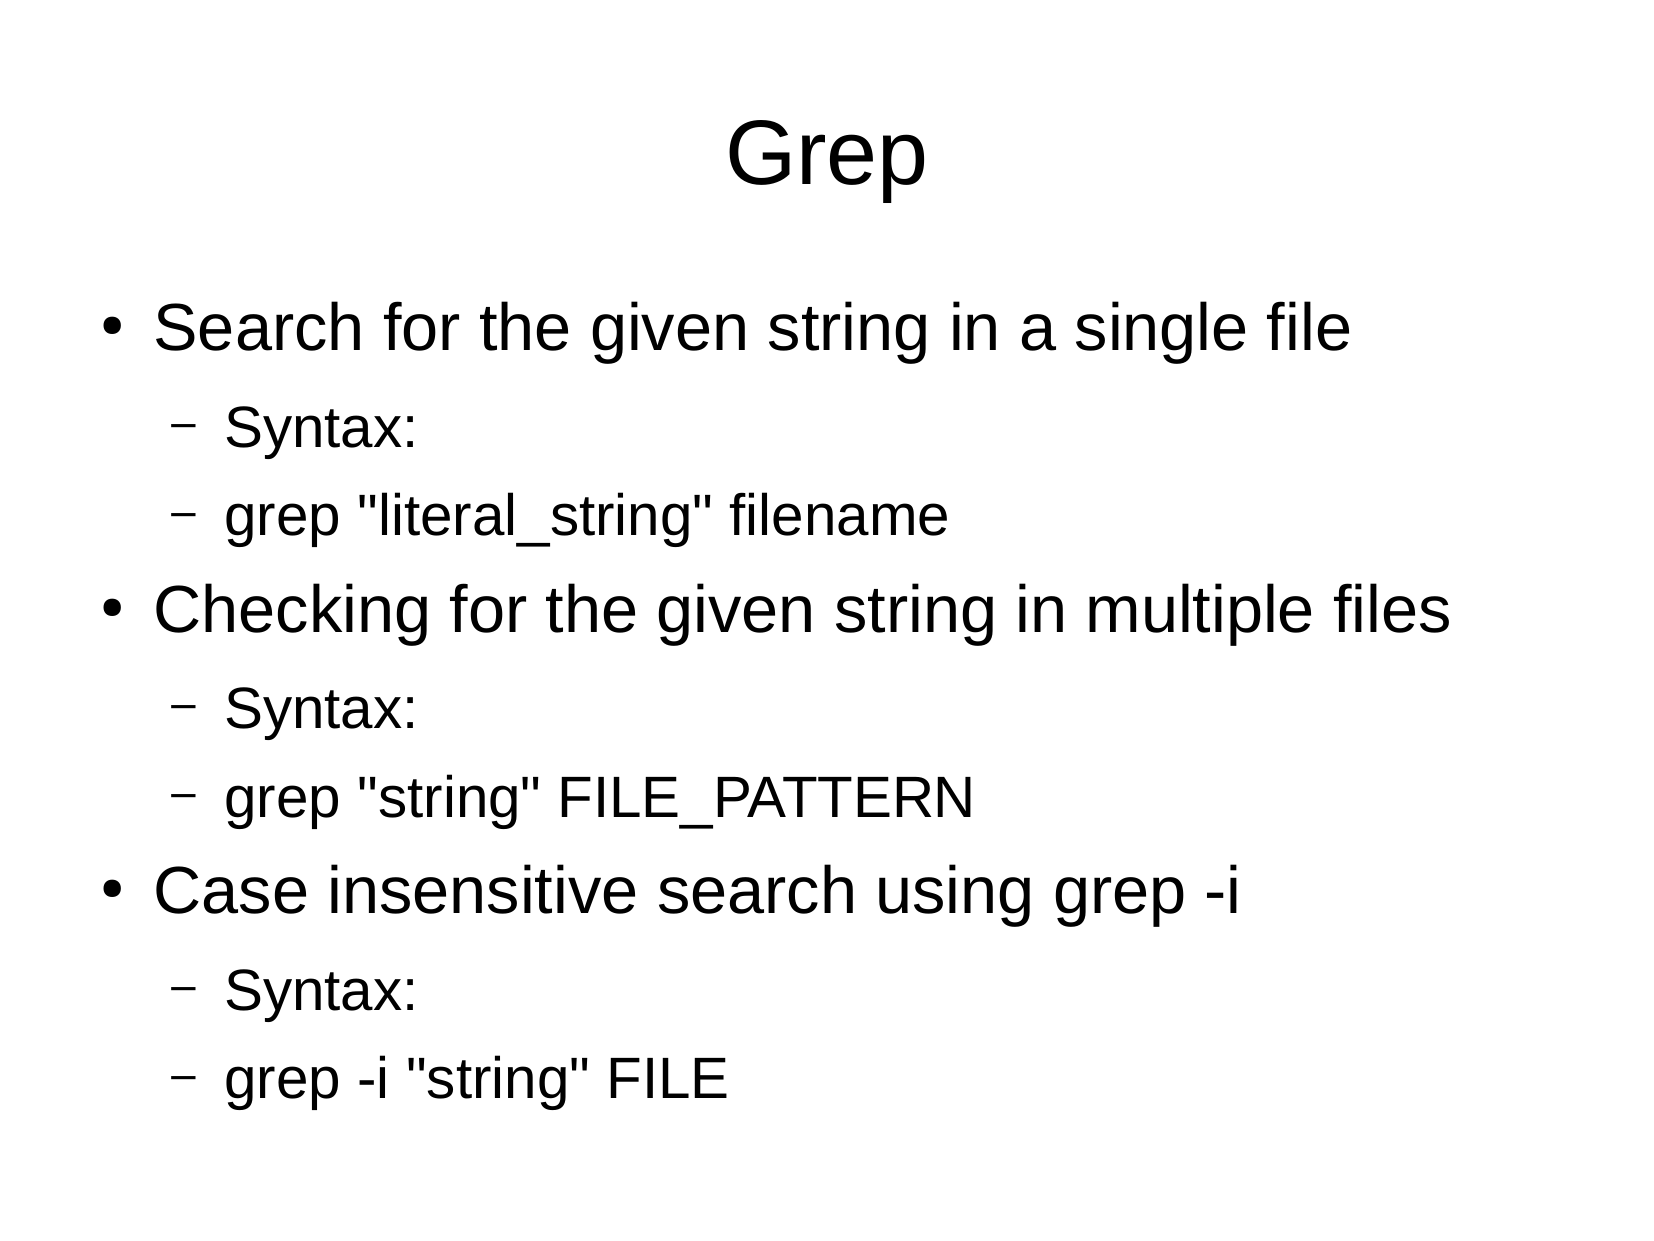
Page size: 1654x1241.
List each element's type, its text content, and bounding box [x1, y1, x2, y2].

title Grep [82, 49, 1571, 257]
list Search for the given string in a single file Syntax: grep "literal_string" filename Checking for the given string in multiple files Syntax: grep "string" FILE_PATTERN Case insensitive search using grep -i Syntax: grep -i "string" FILE [82, 290, 1571, 1112]
